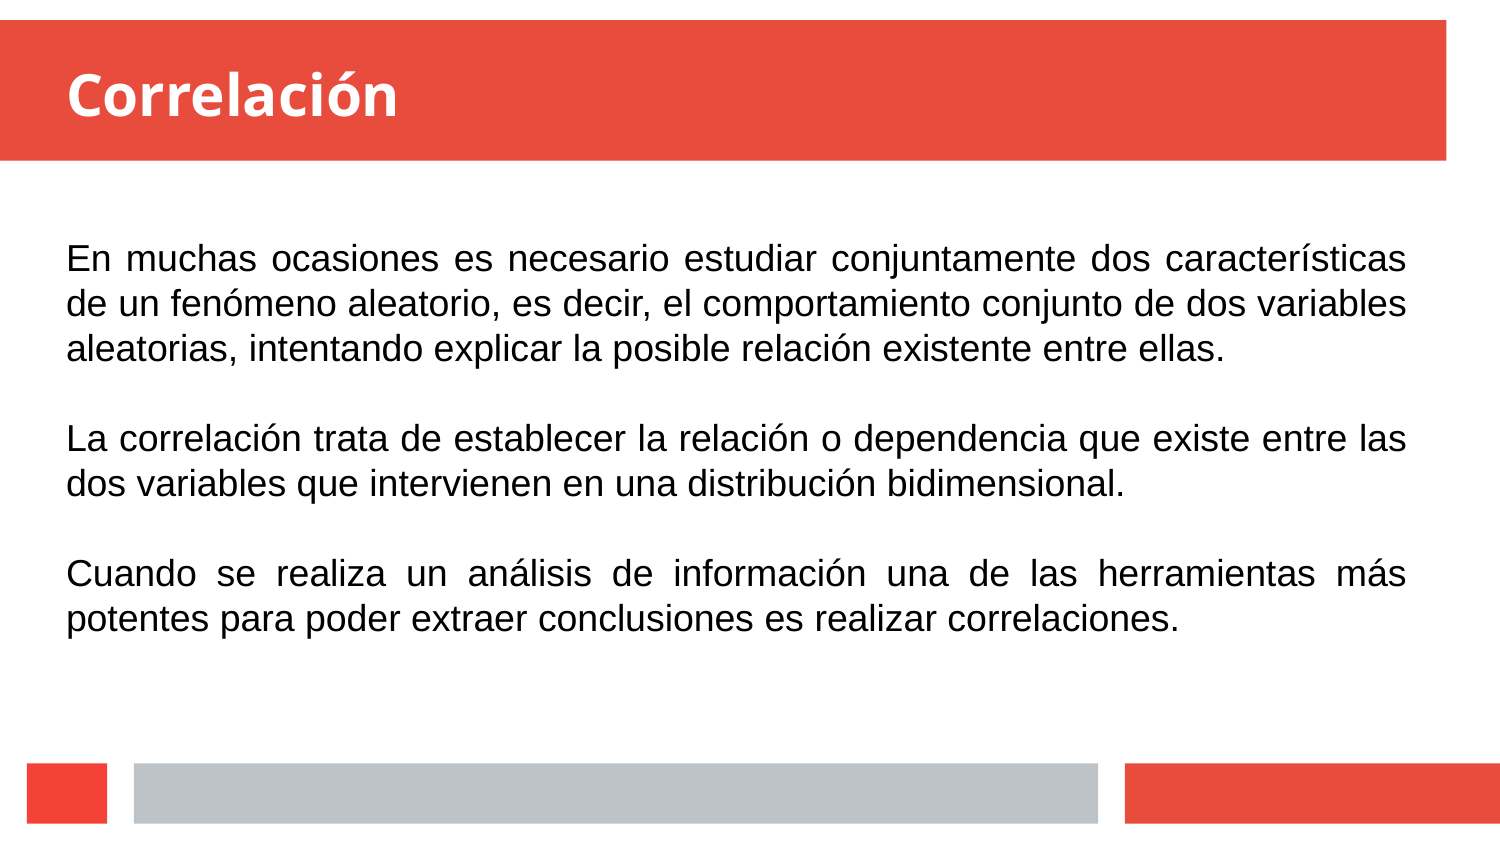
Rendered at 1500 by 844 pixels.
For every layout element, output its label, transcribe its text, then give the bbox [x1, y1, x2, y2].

subtitle En muchas ocasiones es necesario estudiar conjuntamente dos características de un fenómeno aleatorio, es decir, el comportamiento conjunto de dos variables aleatorias, intentando explicar la posible relación existente entre ellas. La correlación trata de establecer la relación o dependencia que existe entre las dos variables que intervienen en una distribución bidimensional. Cuando se realiza un análisis de información una de las herramientas más potentes para poder extraer conclusiones es realizar correlaciones. [53, 220, 1420, 744]
title Correlación [53, 40, 1447, 141]
